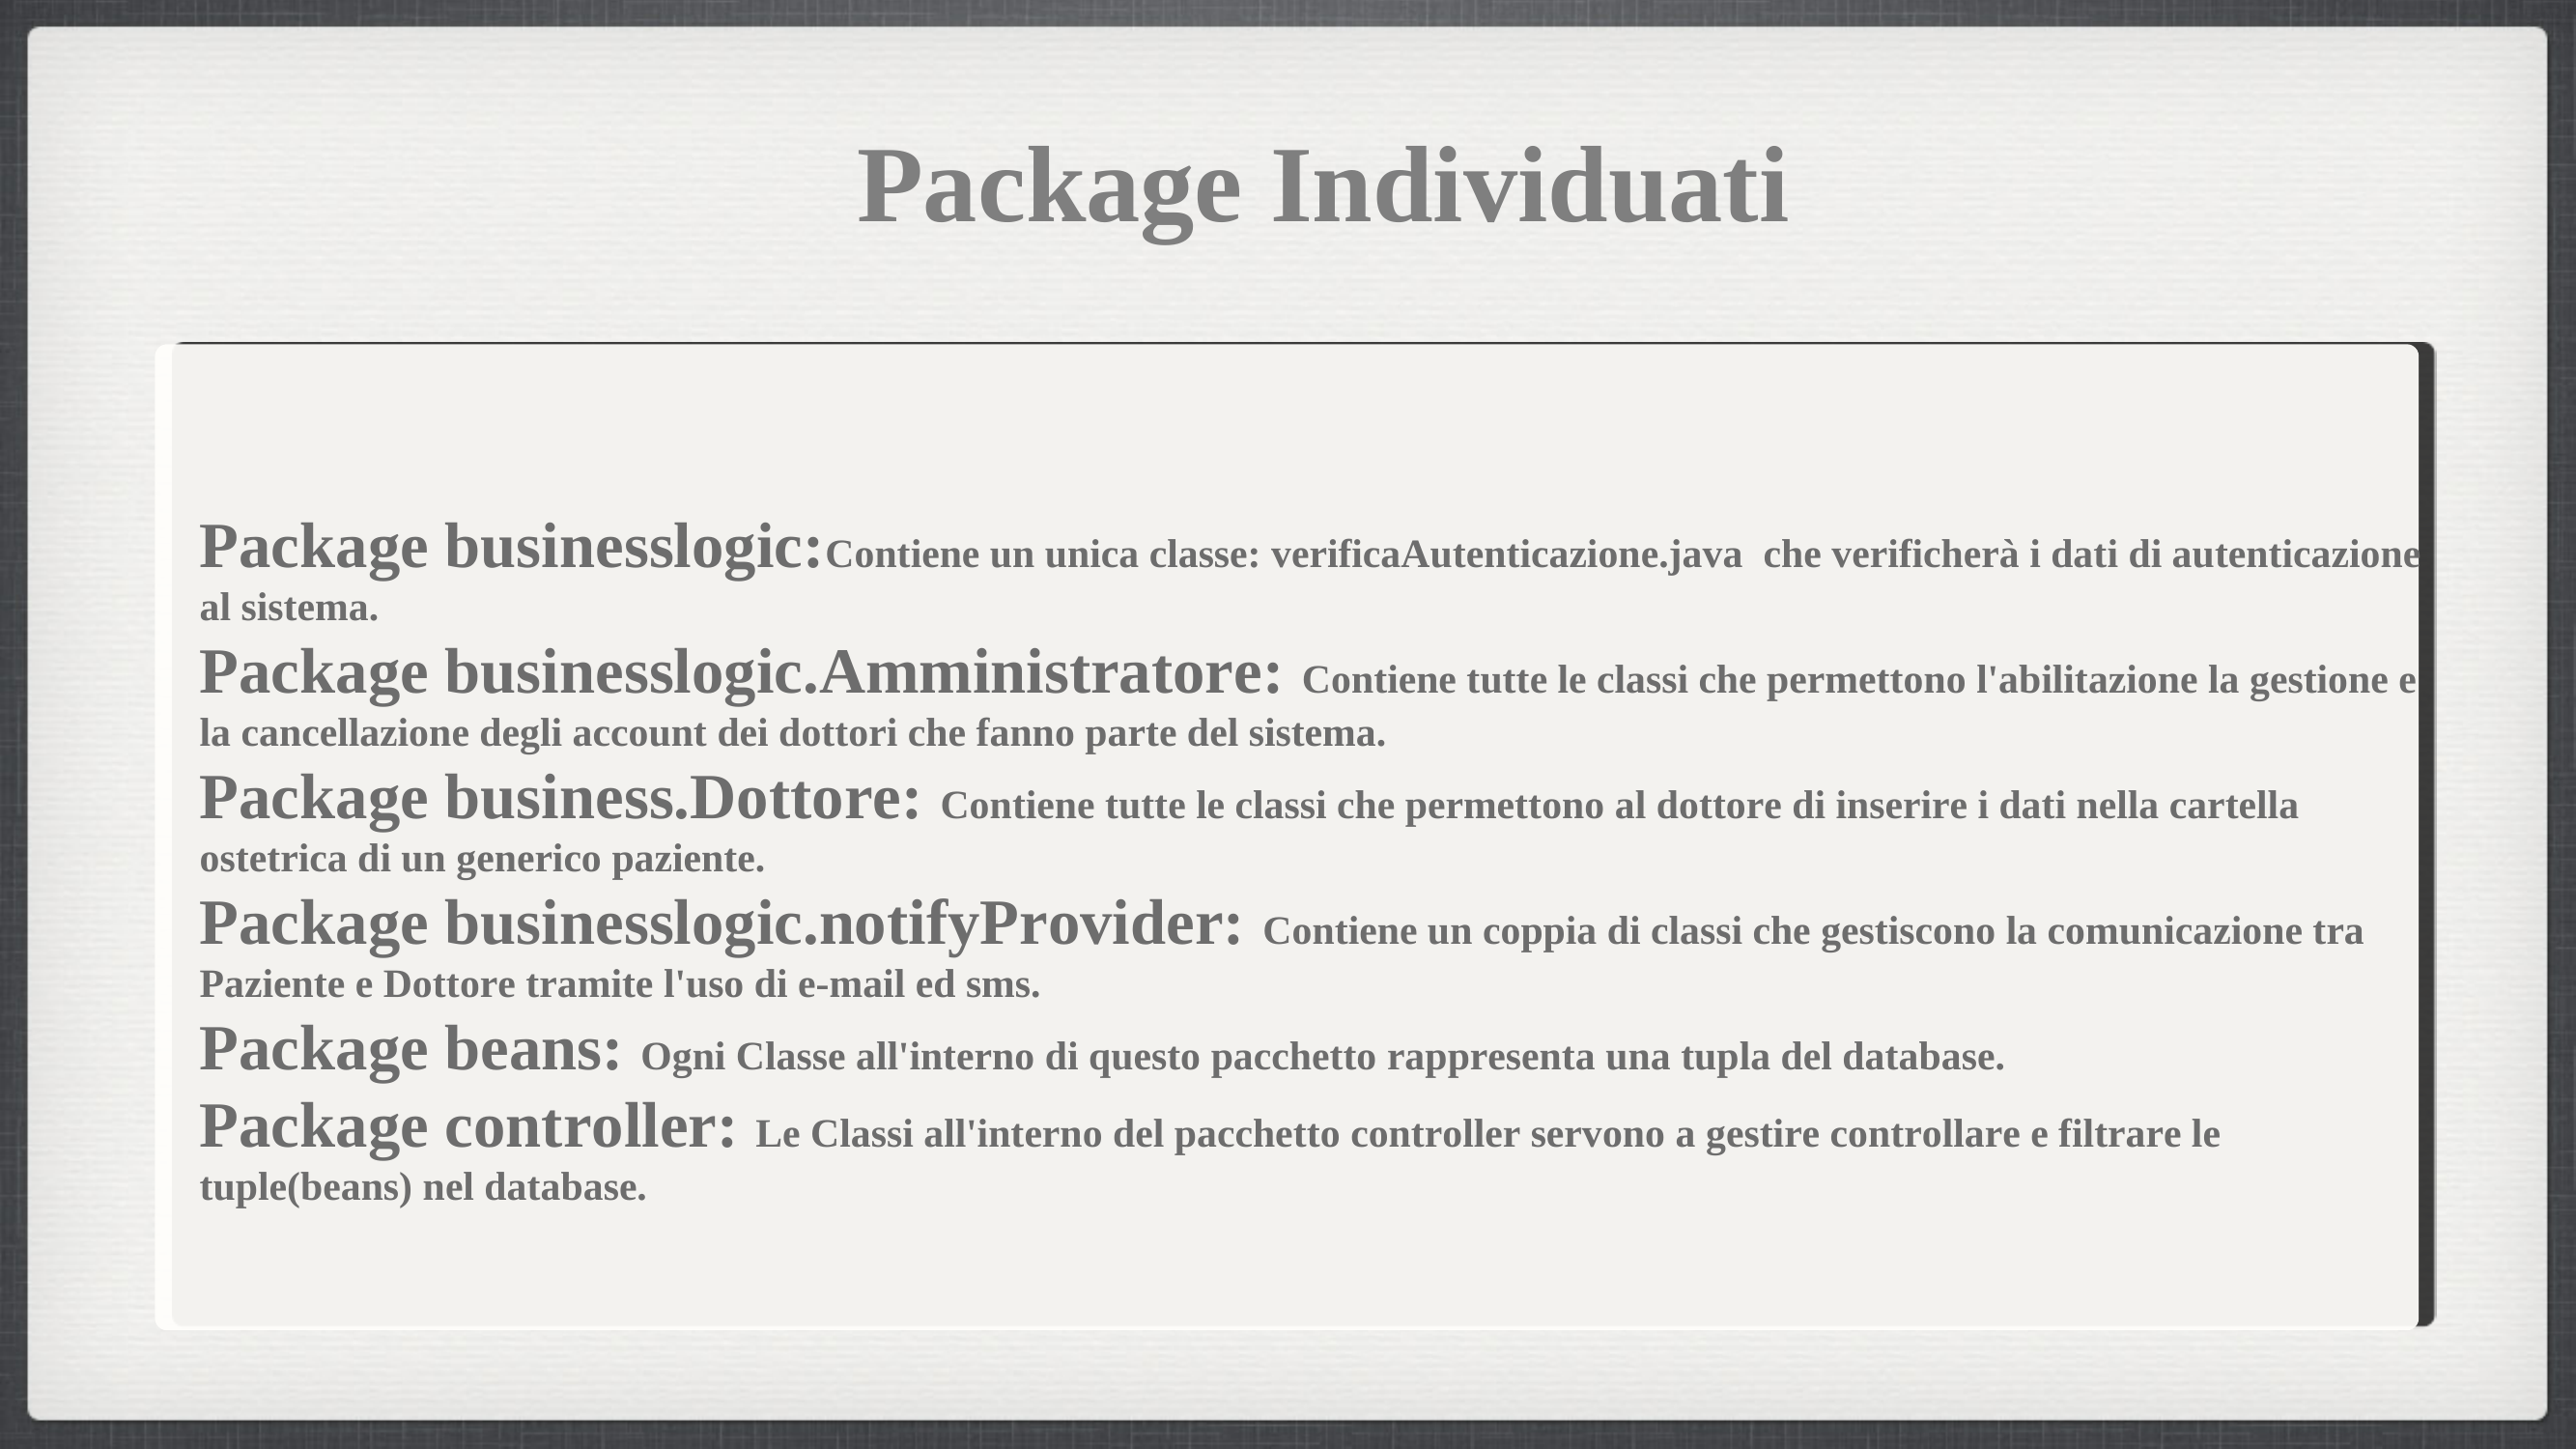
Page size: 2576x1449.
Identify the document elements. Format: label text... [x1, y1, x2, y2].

picture [0, 0, 2576, 1449]
title Package Individuati [214, 38, 2359, 334]
text_box Package businesslogic:Contiene un unica classe: verificaAutenticazione.java che verificherà i dati di autenticazione al sistema. Package businesslogic.Amministratore: Contiene tutte le classi che permettono l'abilitazione la gestione e la cancellazione degli account dei dottori che fanno parte del sistema. Package business.Dottore: Contiene tutte le classi che permettono al dottore di inserire i dati nella cartella ostetrica di un generico paziente. Package businesslogic.notifyProvider: Contiene un coppia di classi che gestiscono la comunicazione tra Paziente e Dottore tramite l'uso di e-mail ed sms. Package beans: Ogni Classe all'interno di questo pacchetto rappresenta una tupla del database. Package controller: Le Classi all'interno del pacchetto controller servono a gestire controllare e filtrare le tuple(beans) nel database. [199, 370, 2424, 1341]
